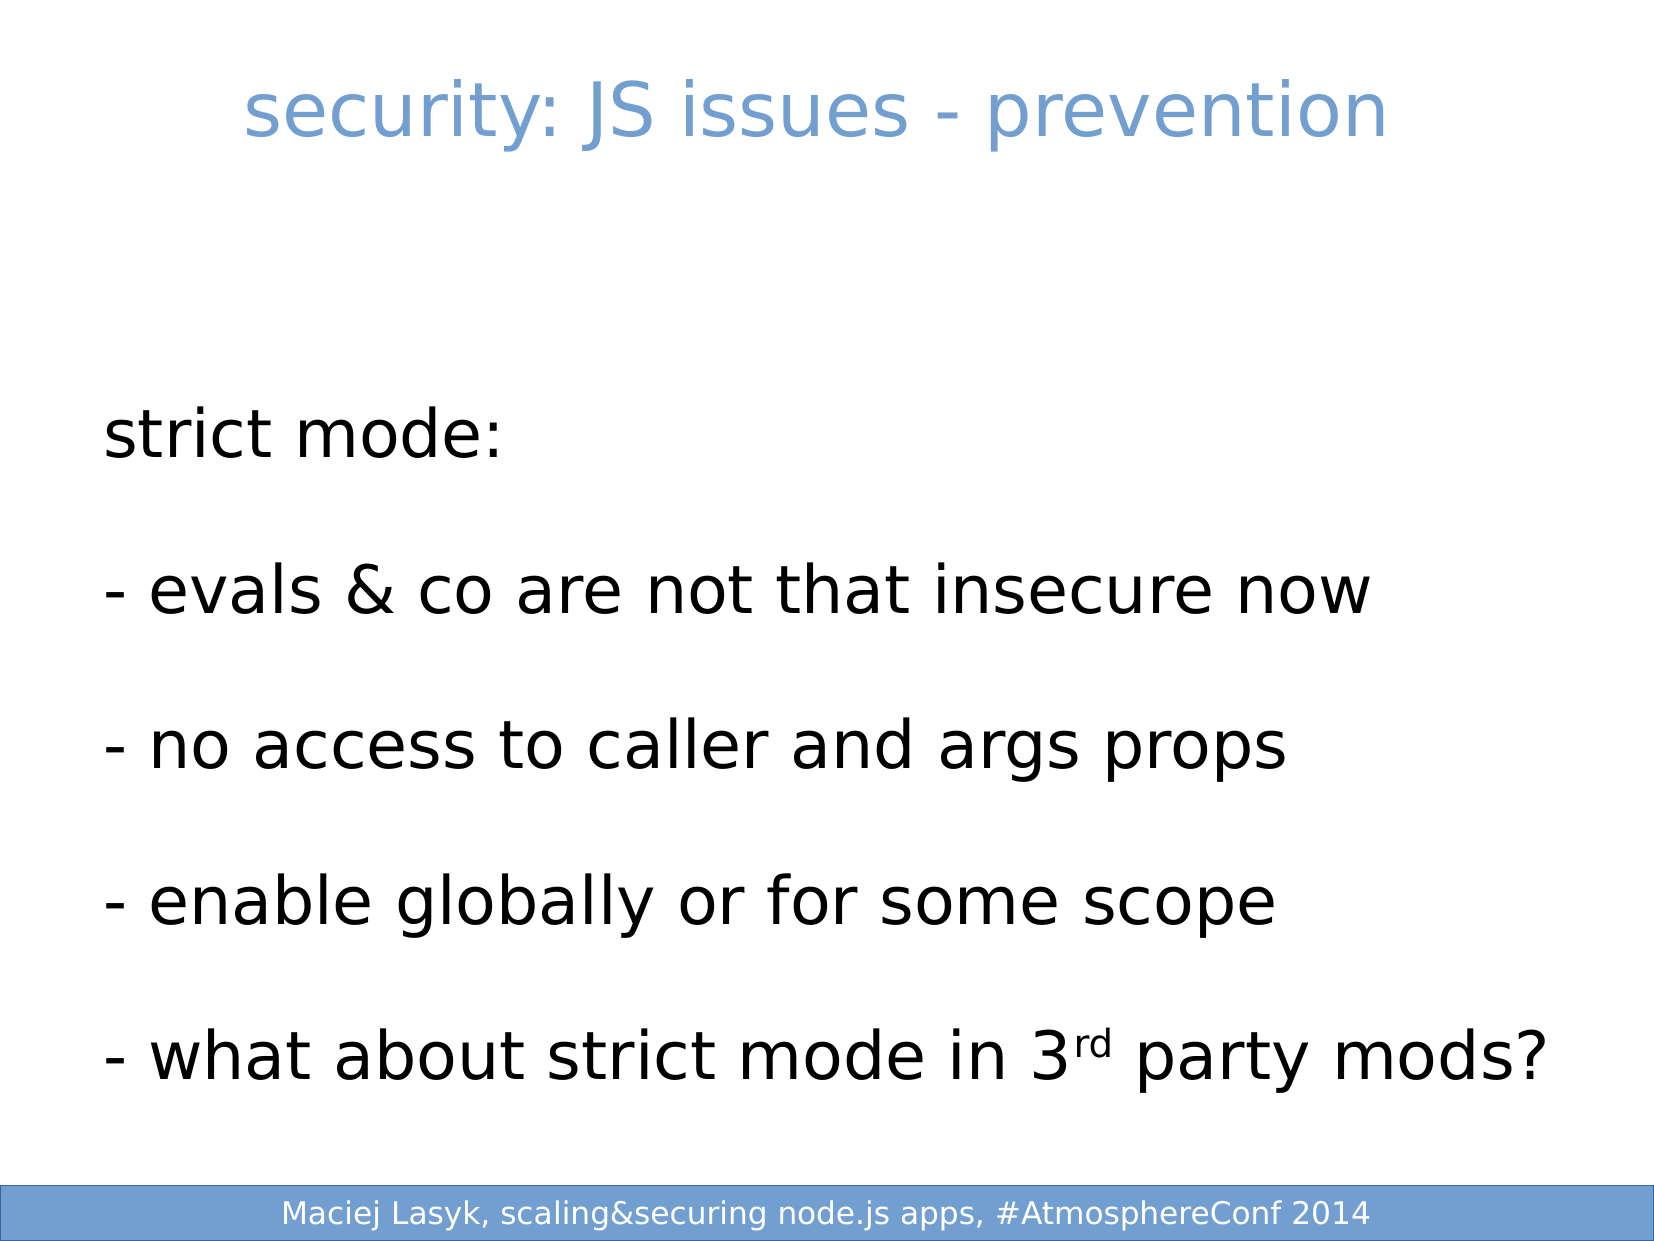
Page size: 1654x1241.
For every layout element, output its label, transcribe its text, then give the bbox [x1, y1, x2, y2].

text_box strict mode: - evals & co are not that insecure now - no access to caller and args props - enable globally or for some scope - what about strict mode in 3rd party mods? [88, 310, 1566, 1030]
text_box [0, 1185, 1654, 1241]
text_box Maciej Lasyk, scaling&securing node.js apps, #AtmosphereConf 2014 [266, 1188, 1388, 1240]
text_box security: JS issues - prevention [228, 60, 1406, 163]
